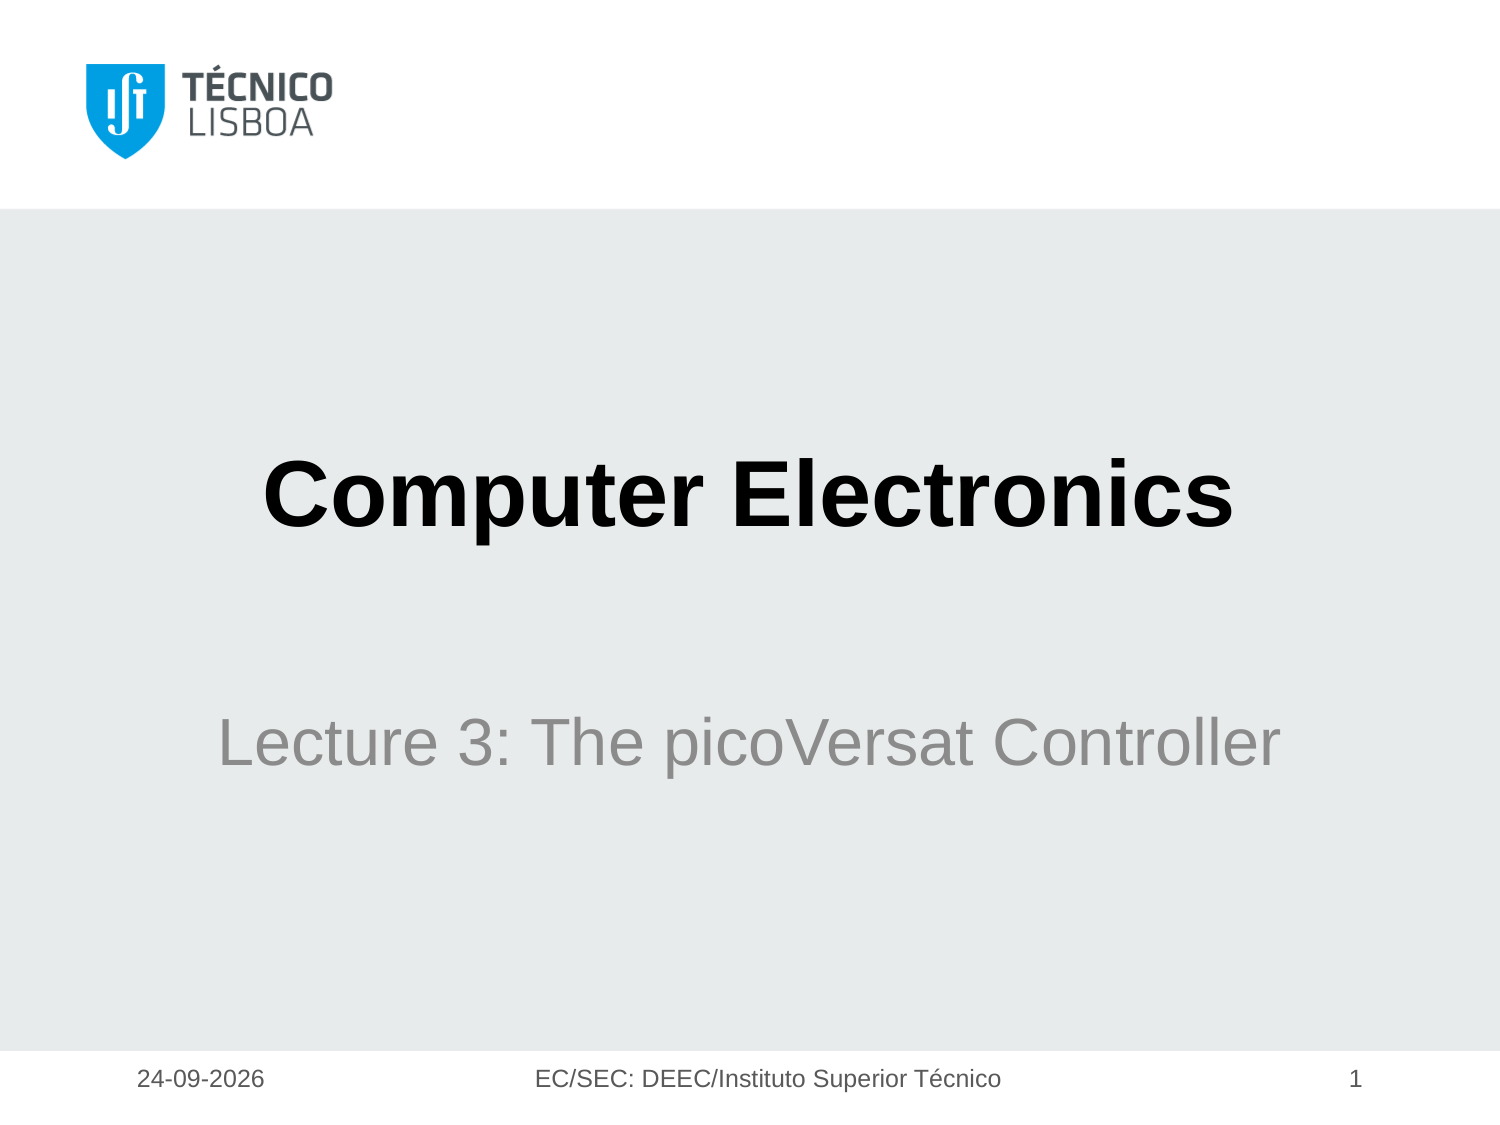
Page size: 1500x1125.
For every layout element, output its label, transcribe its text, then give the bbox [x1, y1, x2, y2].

slide_number <number> [1077, 1052, 1378, 1103]
footer EC/SEC: DEEC/Instituto Superior Técnico [512, 1052, 1032, 1103]
subtitle Lecture 3: The picoVersat Controller [121, 691, 1378, 894]
slide_number 25-09-2018 [121, 1052, 425, 1103]
title Computer Electronics [121, 322, 1378, 655]
picture [0, 0, 1500, 1125]
